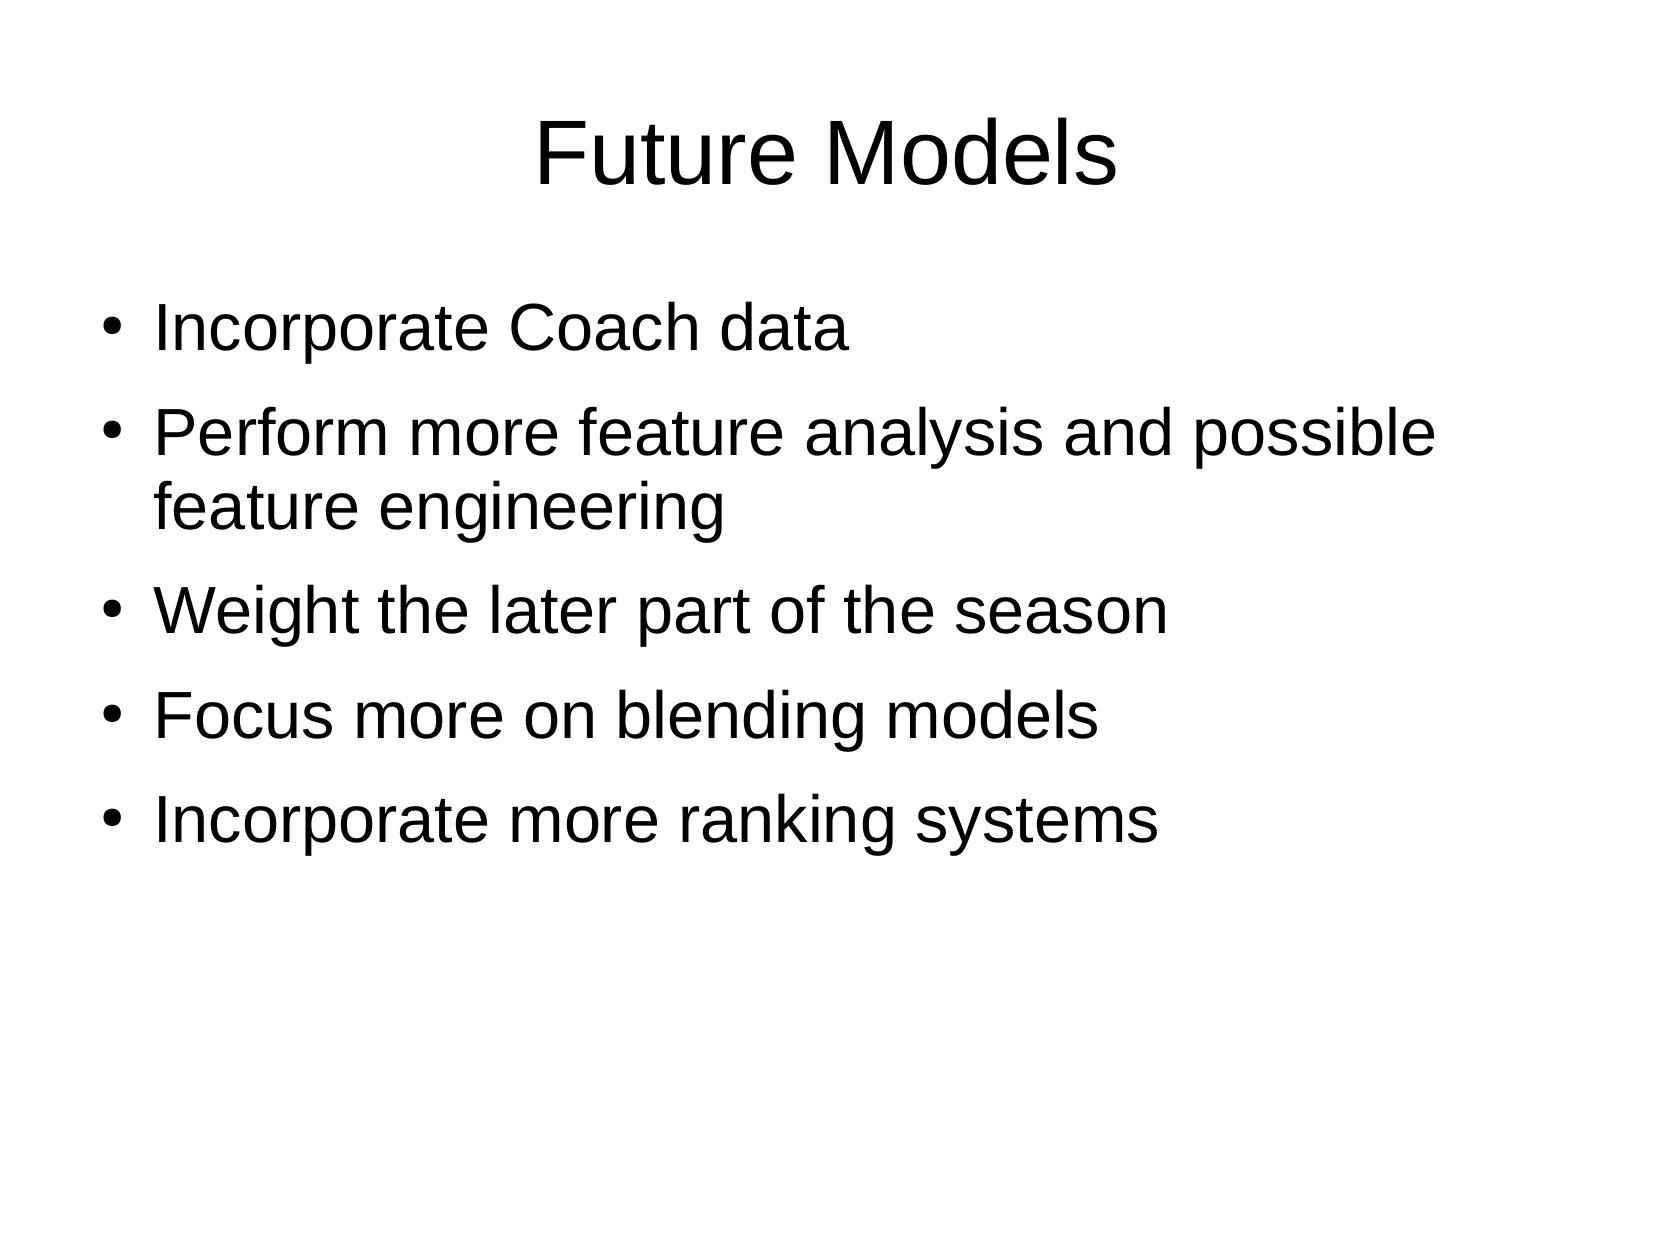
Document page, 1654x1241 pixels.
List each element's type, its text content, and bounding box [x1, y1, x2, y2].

list Incorporate Coach data Perform more feature analysis and possible feature engineering Weight the later part of the season Focus more on blending models Incorporate more ranking systems [82, 290, 1571, 1010]
title Future Models [82, 49, 1571, 257]
